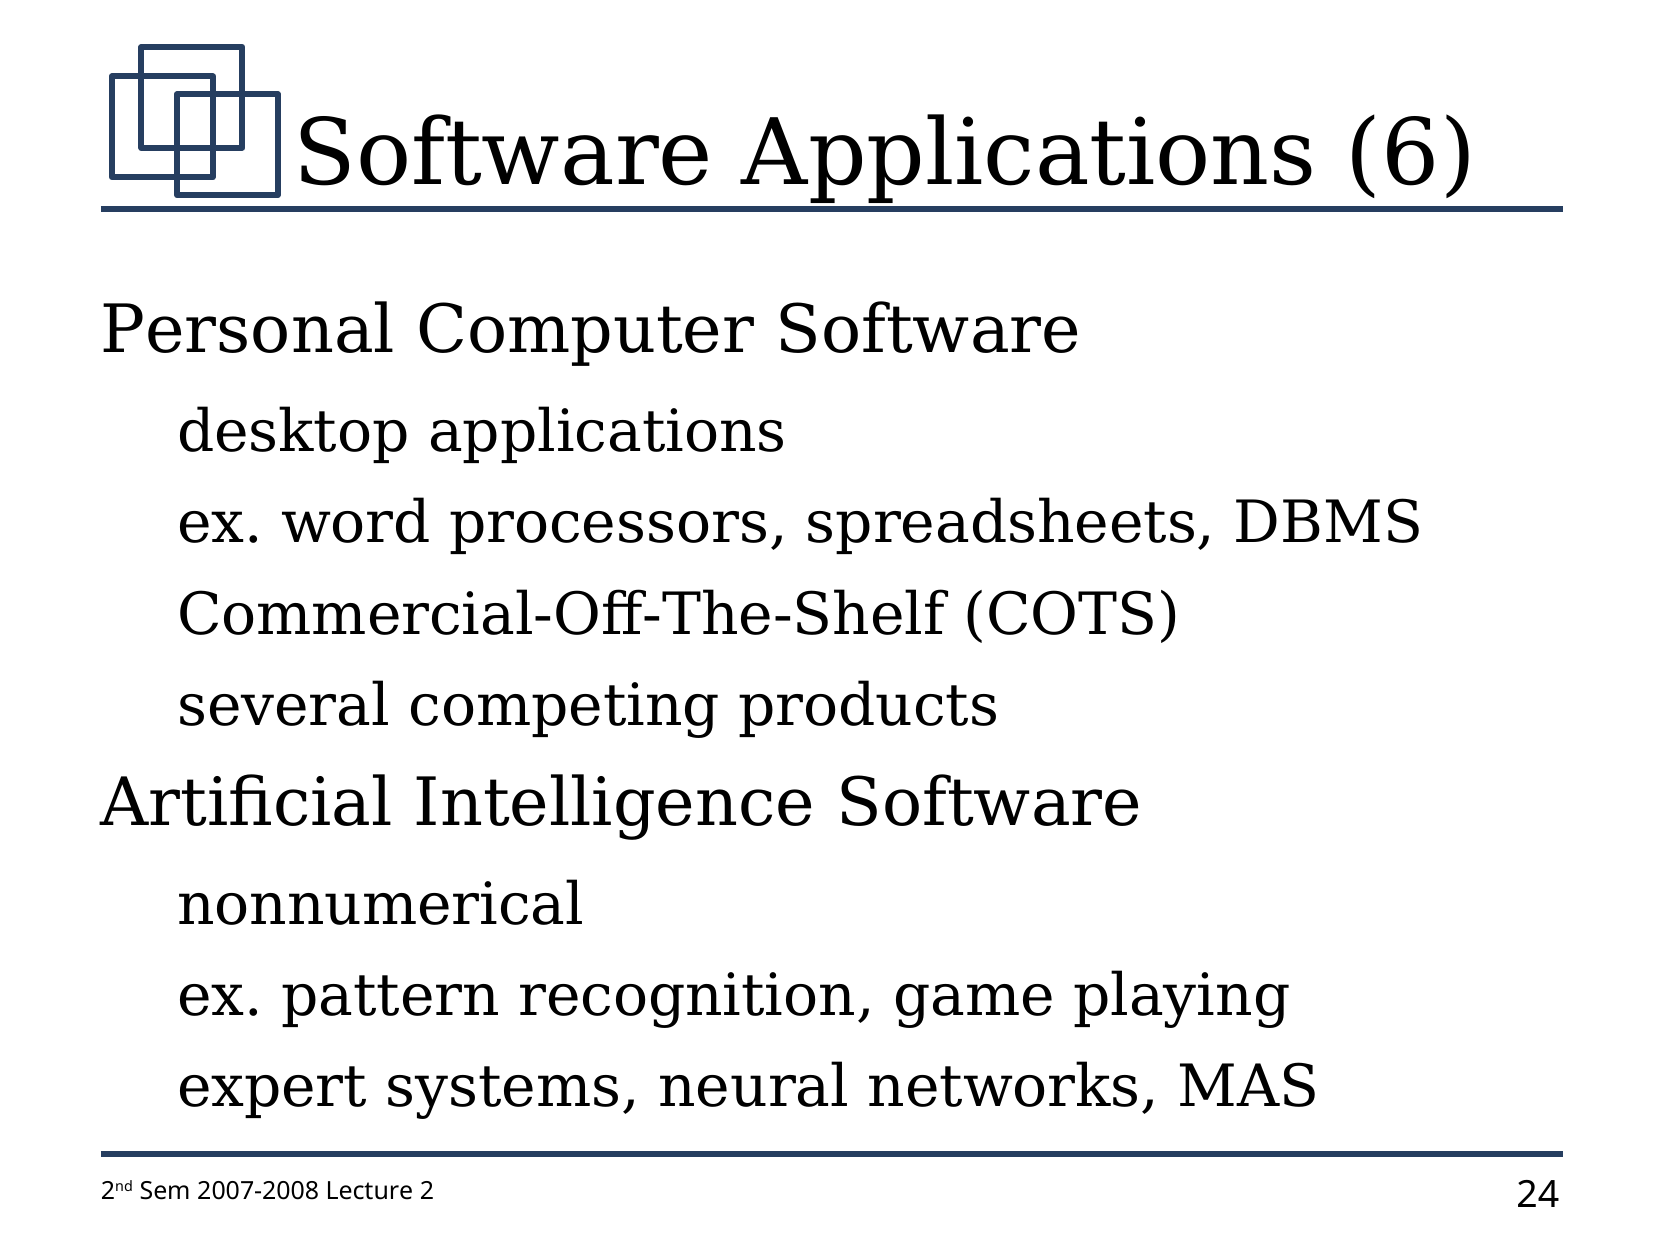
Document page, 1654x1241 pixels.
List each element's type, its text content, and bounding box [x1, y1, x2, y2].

title Software Applications (6) [82, 49, 1571, 257]
list Personal Computer Software desktop applications ex. word processors, spreadsheets, DBMS Commercial-Off-The-Shelf (COTS) several competing products Artificial Intelligence Software nonnumerical ex. pattern recognition, game playing expert systems, neural networks, MAS [82, 290, 1571, 1121]
